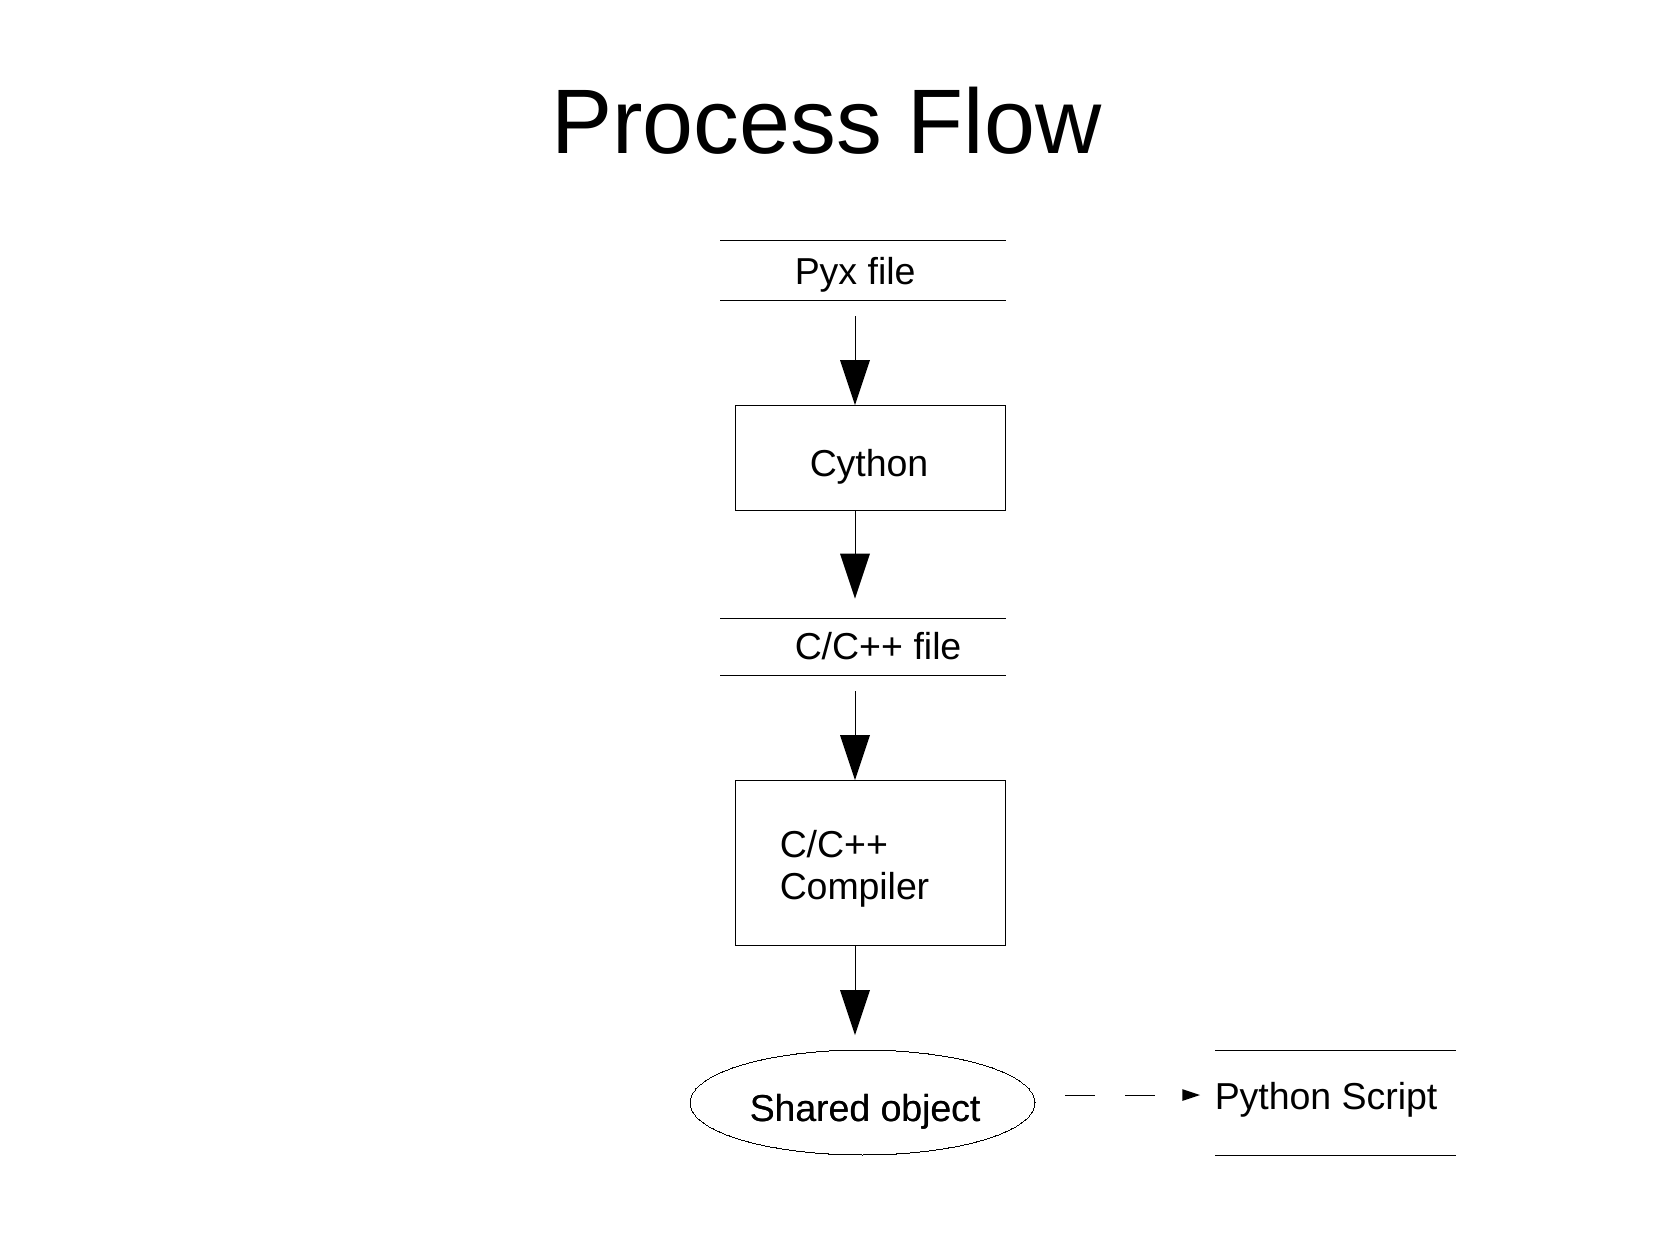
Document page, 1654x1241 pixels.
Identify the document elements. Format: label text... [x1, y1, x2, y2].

text_box C/C++ file [780, 618, 1051, 676]
text_box Python Script [1200, 1068, 1471, 1126]
text_box Pyx file [780, 243, 946, 301]
text_box Shared object [735, 1080, 1006, 1137]
text_box C/C++ Compiler [765, 816, 961, 916]
title Process Flow [82, 17, 1571, 226]
text_box Cython [795, 435, 961, 492]
